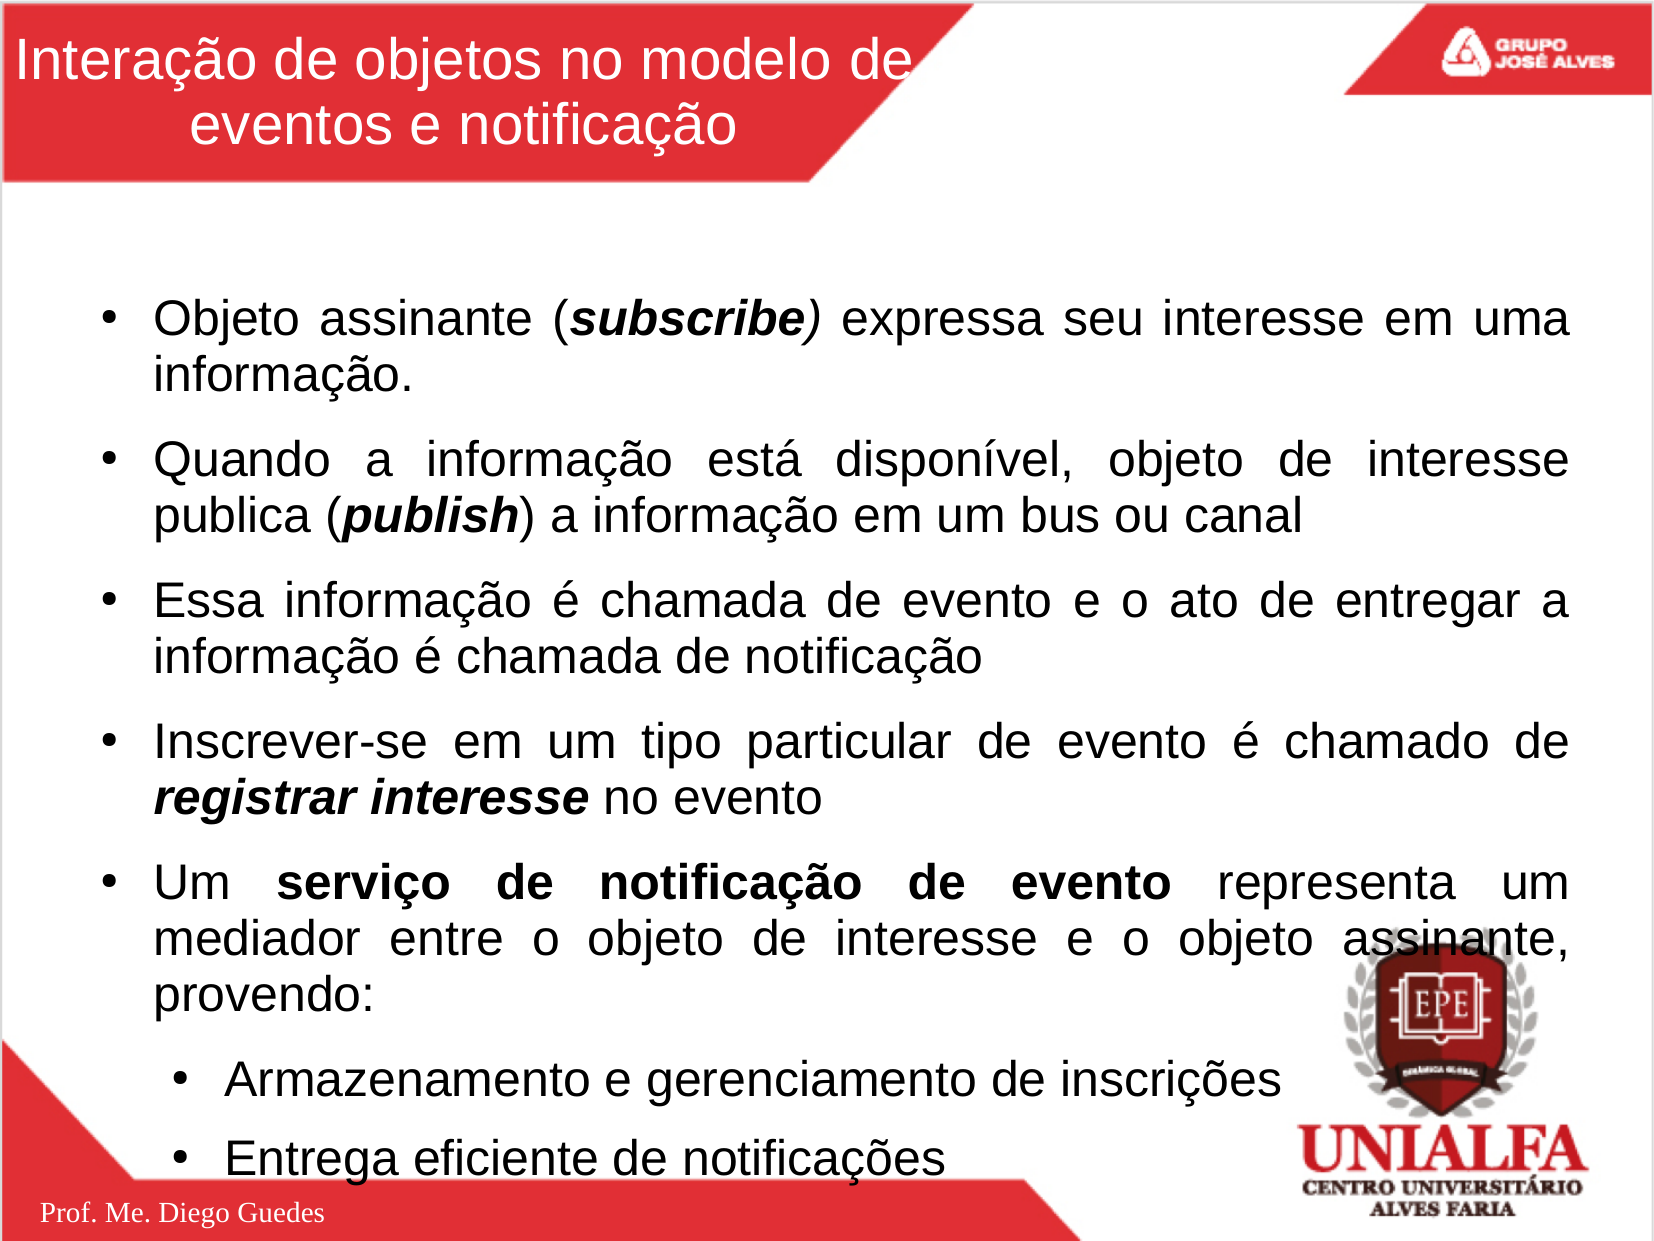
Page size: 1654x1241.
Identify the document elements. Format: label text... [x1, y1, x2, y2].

picture [0, 0, 1654, 1241]
list Objeto assinante (subscribe) expressa seu interesse em uma informação. Quando a informação está disponível, objeto de interesse publica (publish) a informação em um bus ou canal Essa informação é chamada de evento e o ato de entregar a informação é chamada de notificação Inscrever-se em um tipo particular de evento é chamado de registrar interesse no evento Um serviço de notificação de evento representa um mediador entre o objeto de interesse e o objeto assinante, provendo: Armazenamento e gerenciamento de inscrições Entrega eficiente de notificações [82, 290, 1571, 1187]
title Interação de objetos no modelo de eventos e notificação [0, 0, 971, 196]
